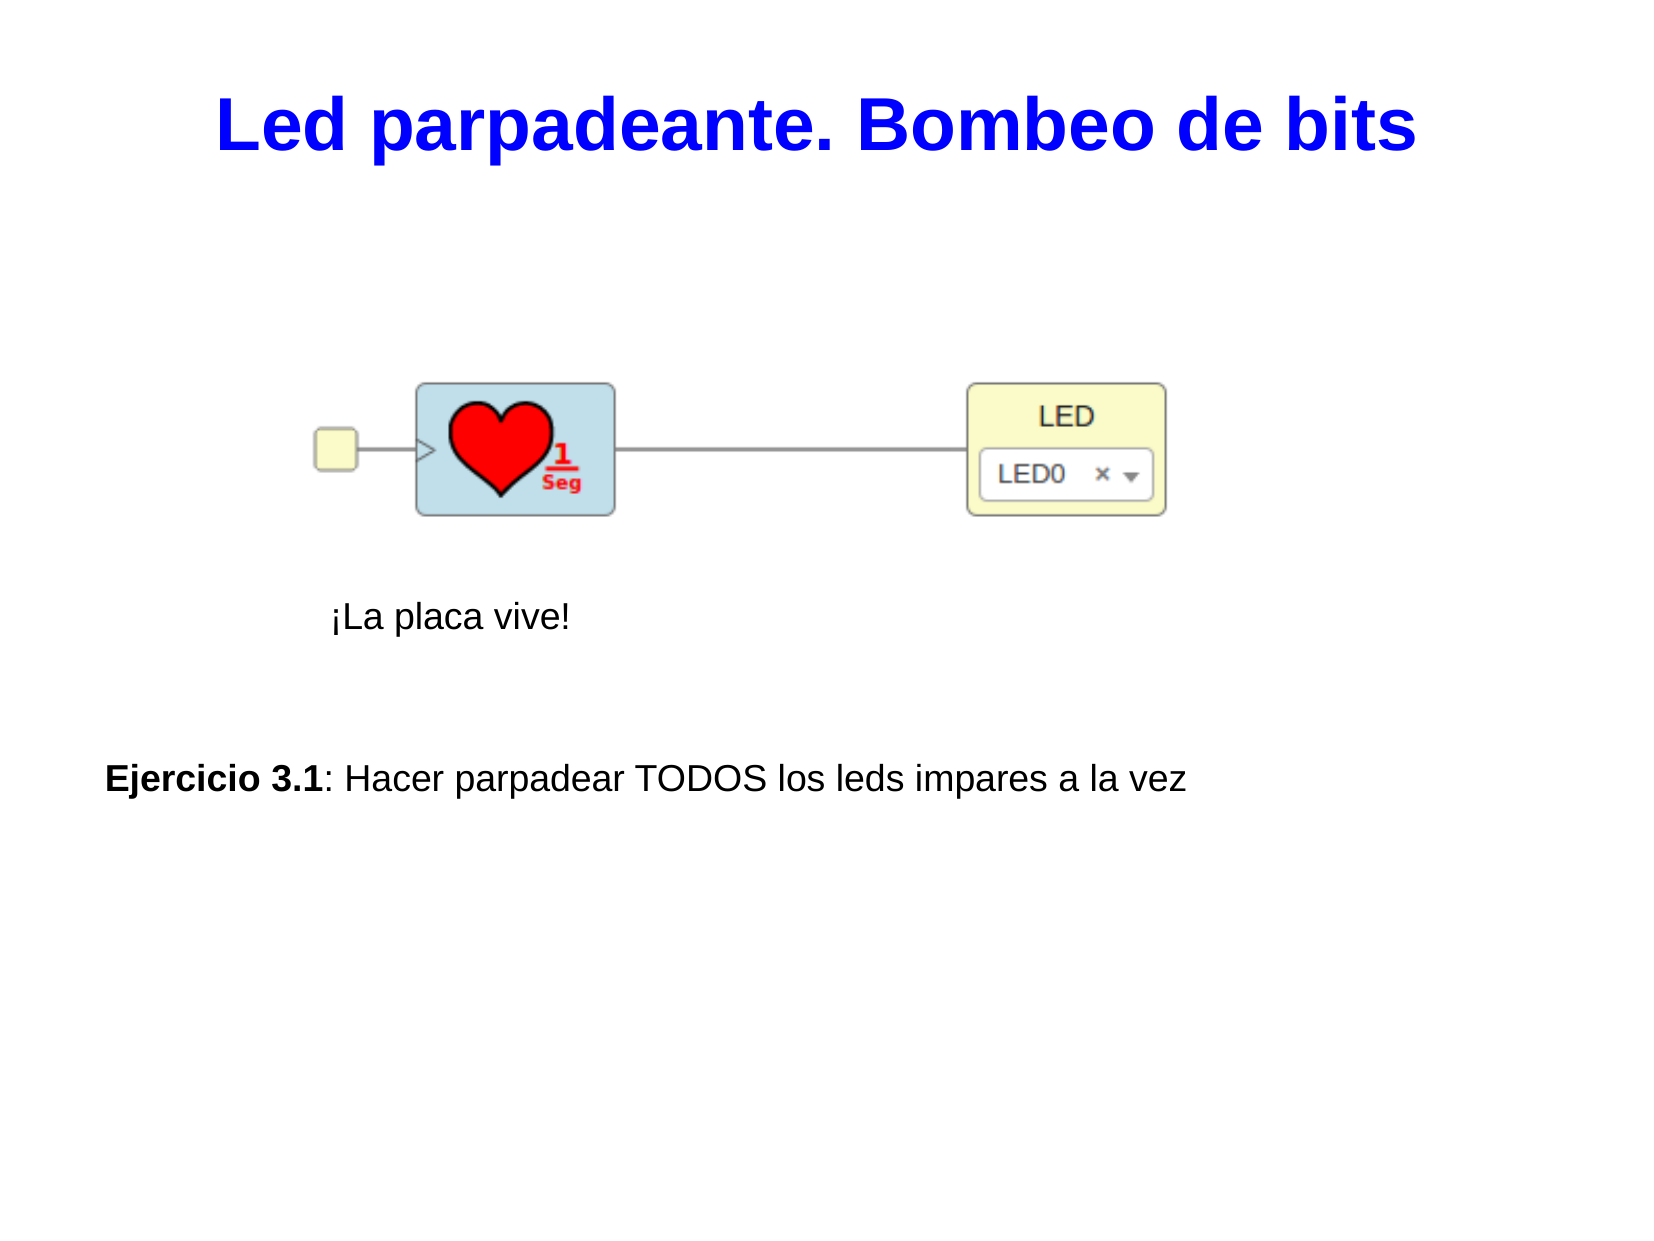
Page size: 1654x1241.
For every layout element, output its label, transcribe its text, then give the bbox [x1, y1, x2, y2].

picture [299, 362, 1186, 541]
text_box Led parpadeante. Bombeo de bits [90, 75, 1546, 174]
text_box Ejercicio 3.1: Hacer parpadear TODOS los leds impares a la vez [90, 750, 1351, 807]
text_box ¡La placa vive! [315, 588, 601, 646]
